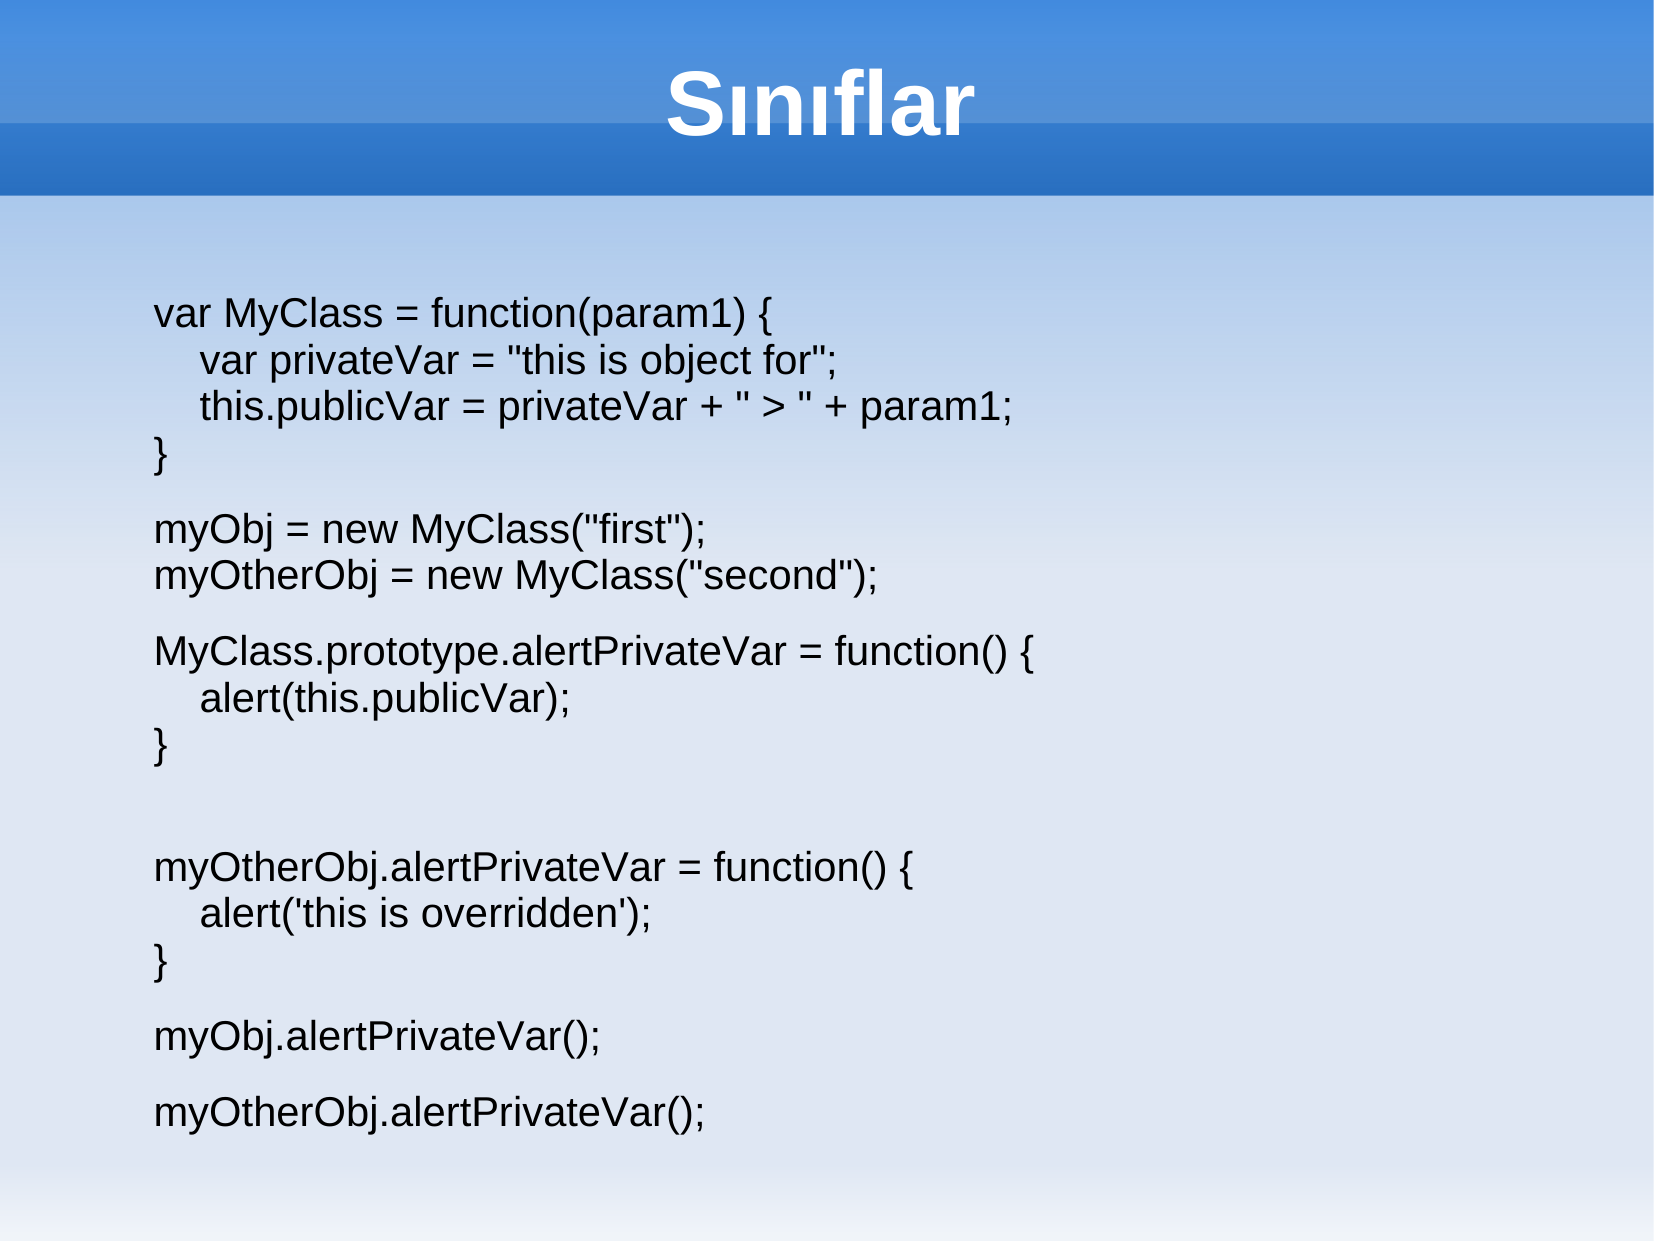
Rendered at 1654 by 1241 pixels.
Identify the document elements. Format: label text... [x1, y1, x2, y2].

list var MyClass = function(param1) { var privateVar = "this is object for"; this.publicVar = privateVar + " > " + param1; } myObj = new MyClass("first"); myOtherObj = new MyClass("second"); MyClass.prototype.alertPrivateVar = function() { alert(this.publicVar); } myOtherObj.alertPrivateVar = function() { alert('this is overridden'); } myObj.alertPrivateVar(); myOtherObj.alertPrivateVar(); [82, 290, 1571, 1136]
title Sınıflar [76, 7, 1565, 200]
picture [0, 0, 1654, 1241]
